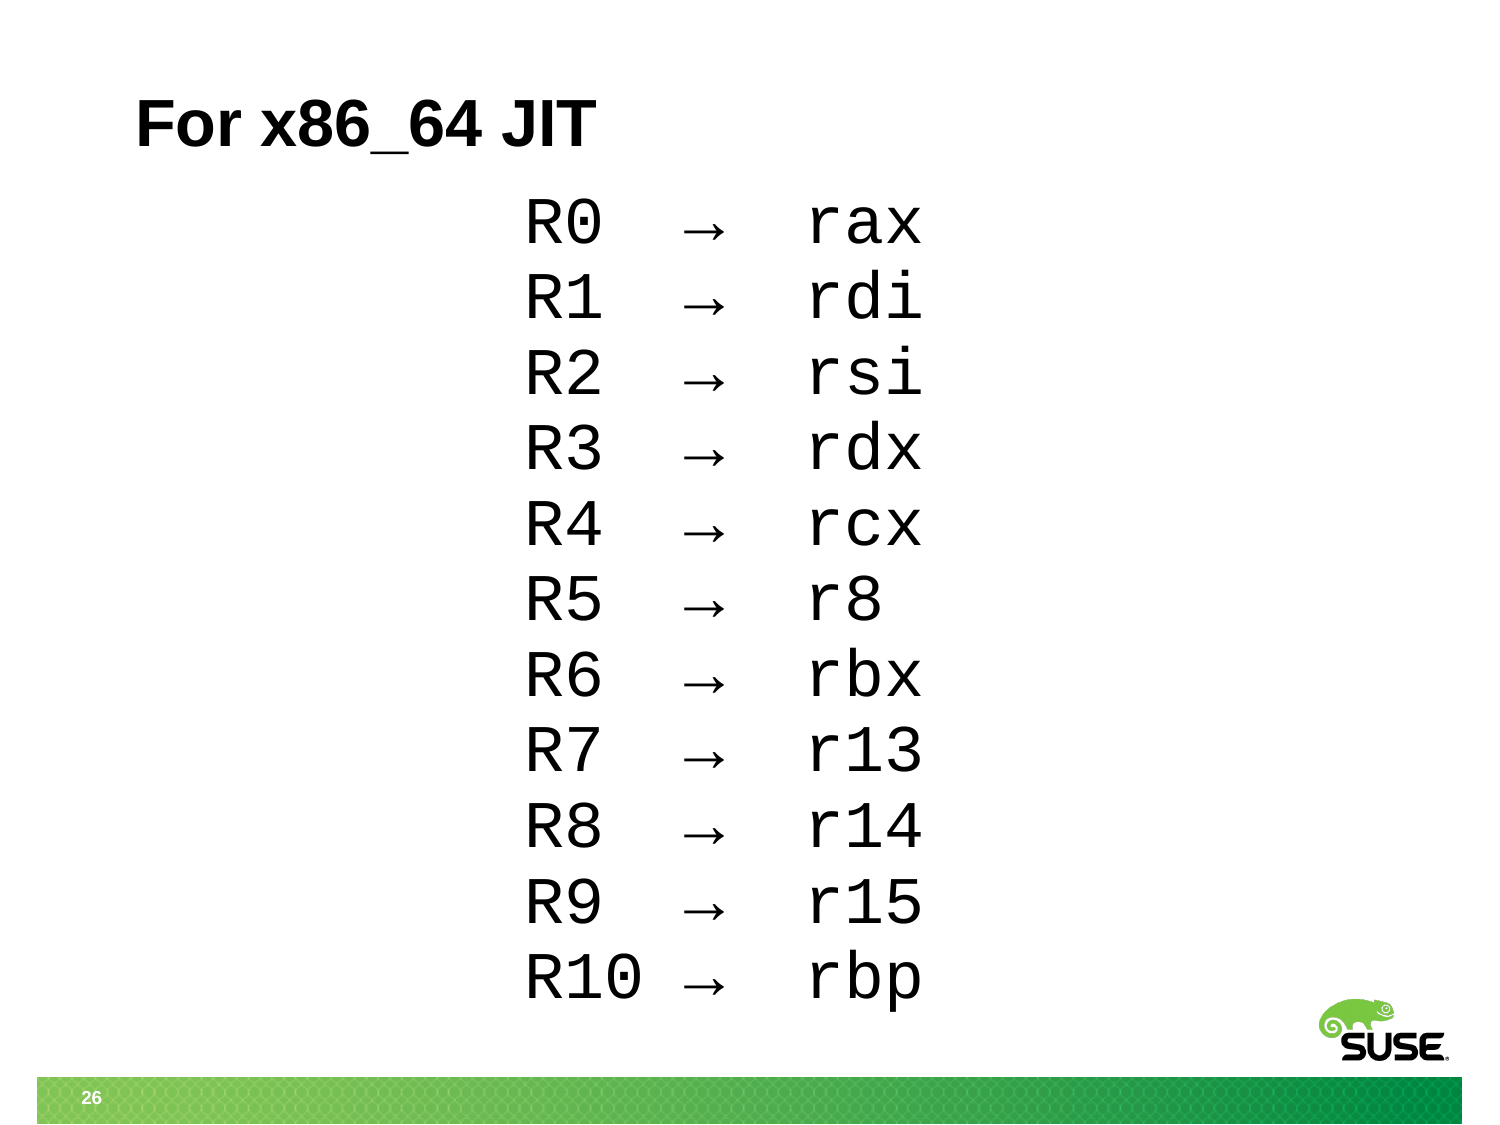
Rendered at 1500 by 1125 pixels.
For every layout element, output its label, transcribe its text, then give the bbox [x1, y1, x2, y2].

picture [1319, 999, 1449, 1061]
text_box R0 → rax R1 → rdi R2 → rsi R3 → rdx R4 → rcx R5 → r8 R6 → rbx R7 → r13 R8 → r14 R9 → r15 R10 → rbp [510, 180, 980, 1027]
picture [37, 1077, 1462, 1124]
title For x86_64 JIT [135, 41, 1372, 204]
